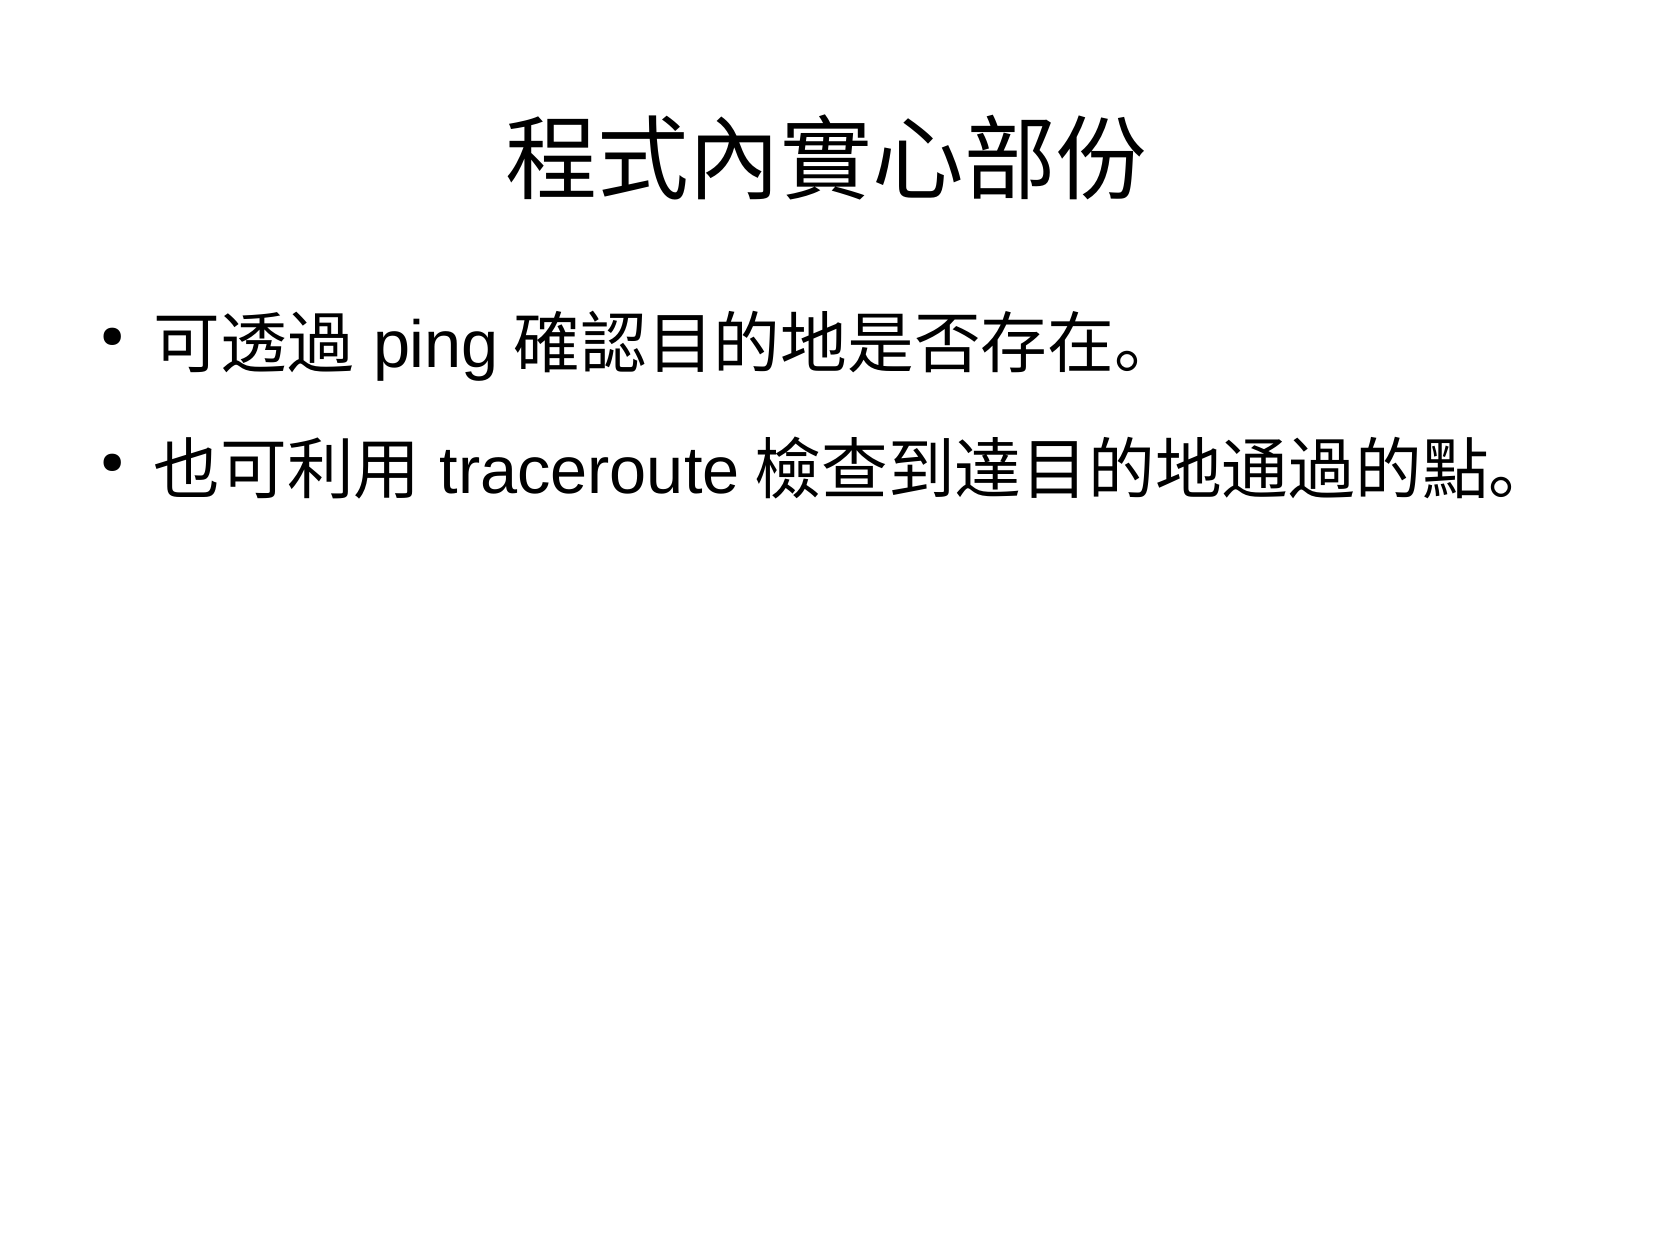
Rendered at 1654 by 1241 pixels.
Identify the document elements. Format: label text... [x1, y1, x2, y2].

list 可透過ping確認目的地是否存在。 也可利用traceroute檢查到達目的地通過的點。 [82, 290, 1571, 1010]
title 程式內實心部份 [82, 49, 1571, 257]
